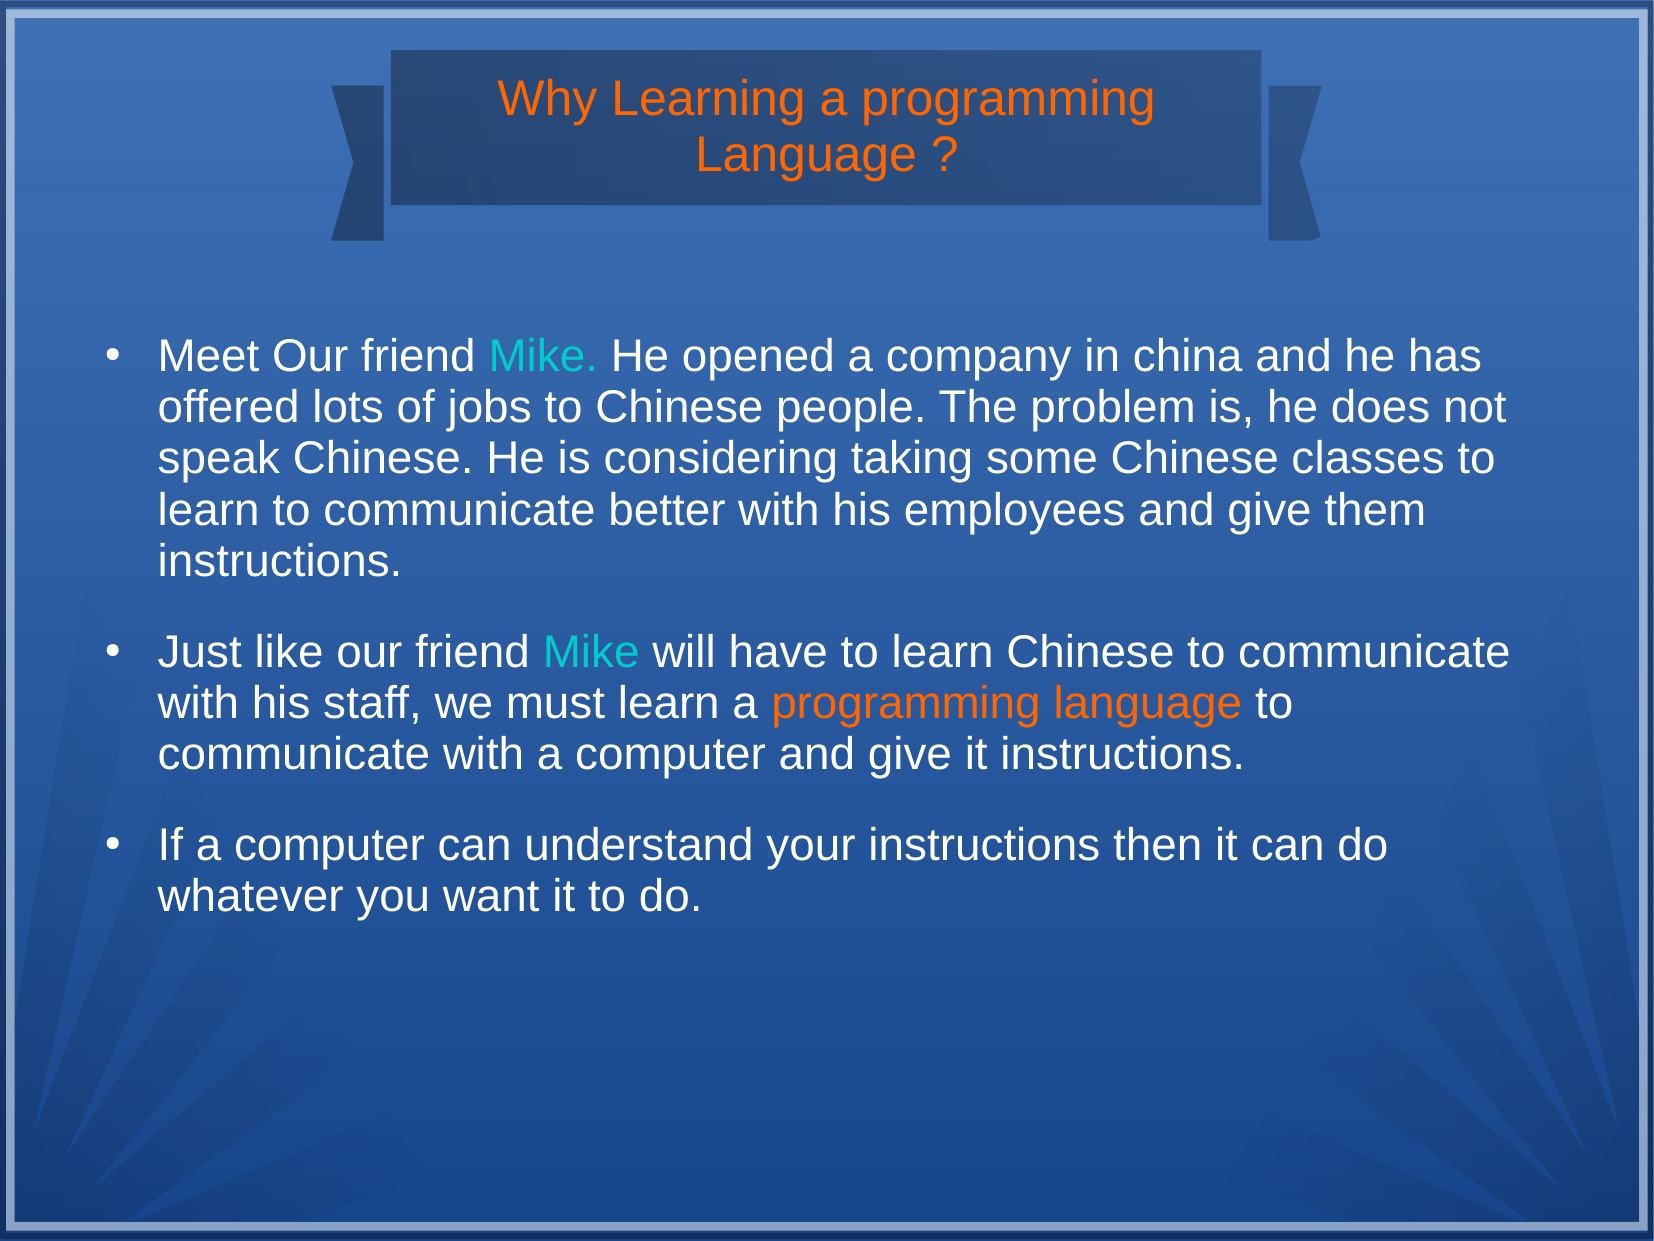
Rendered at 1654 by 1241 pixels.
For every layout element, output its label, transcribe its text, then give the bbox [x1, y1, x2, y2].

list Meet Our friend Mike. He opened a company in china and he has offered lots of jobs to Chinese people. The problem is, he does not speak Chinese. He is considering taking some Chinese classes to learn to communicate better with his employees and give them instructions. Just like our friend Mike will have to learn Chinese to communicate with his staff, we must learn a programming language to communicate with a computer and give it instructions. If a computer can understand your instructions then it can do whatever you want it to do. [86, 330, 1576, 1241]
title Why Learning a programming Language ? [389, 47, 1264, 205]
